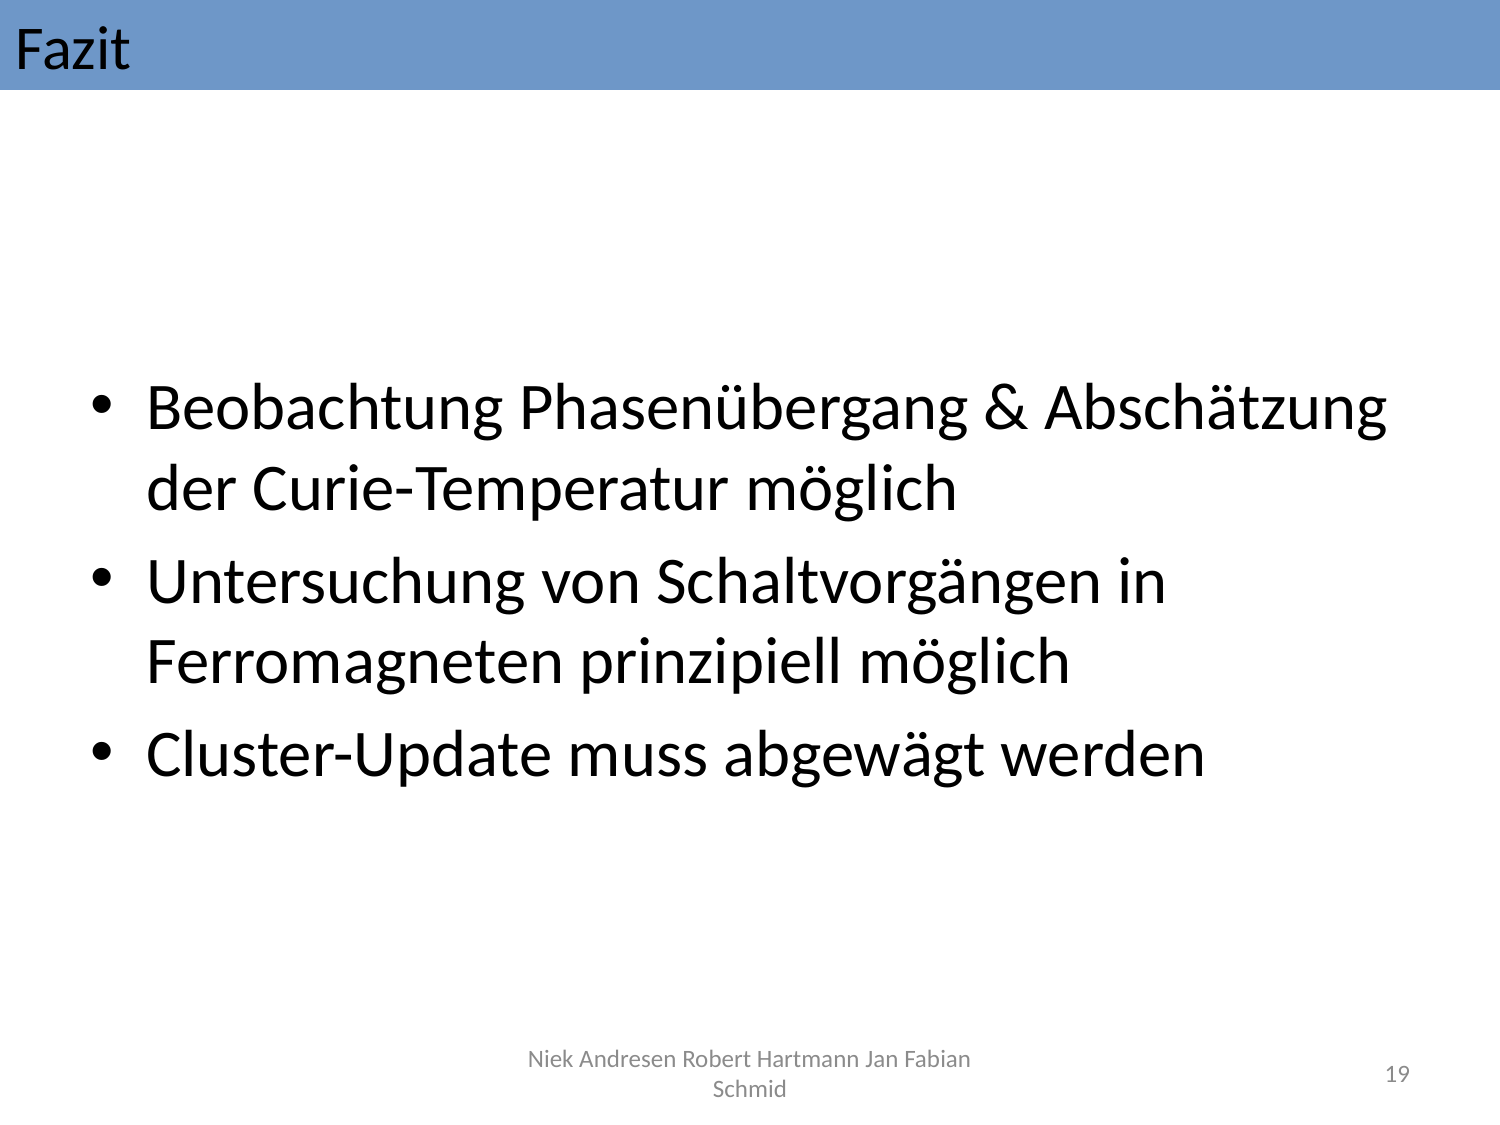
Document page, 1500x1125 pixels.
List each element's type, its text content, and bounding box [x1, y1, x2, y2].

footer Niek Andresen Robert Hartmann Jan Fabian Schmid [512, 1042, 988, 1103]
slide_number <Nummer> [1074, 1042, 1425, 1103]
text_box Fazit [0, 0, 1500, 90]
list Beobachtung Phasenübergang & Abschätzung der Curie-Temperatur möglich Untersuchung von Schaltvorgängen in Ferromagneten prinzipiell möglich Cluster-Update muss abgewägt werden [75, 262, 1425, 1005]
